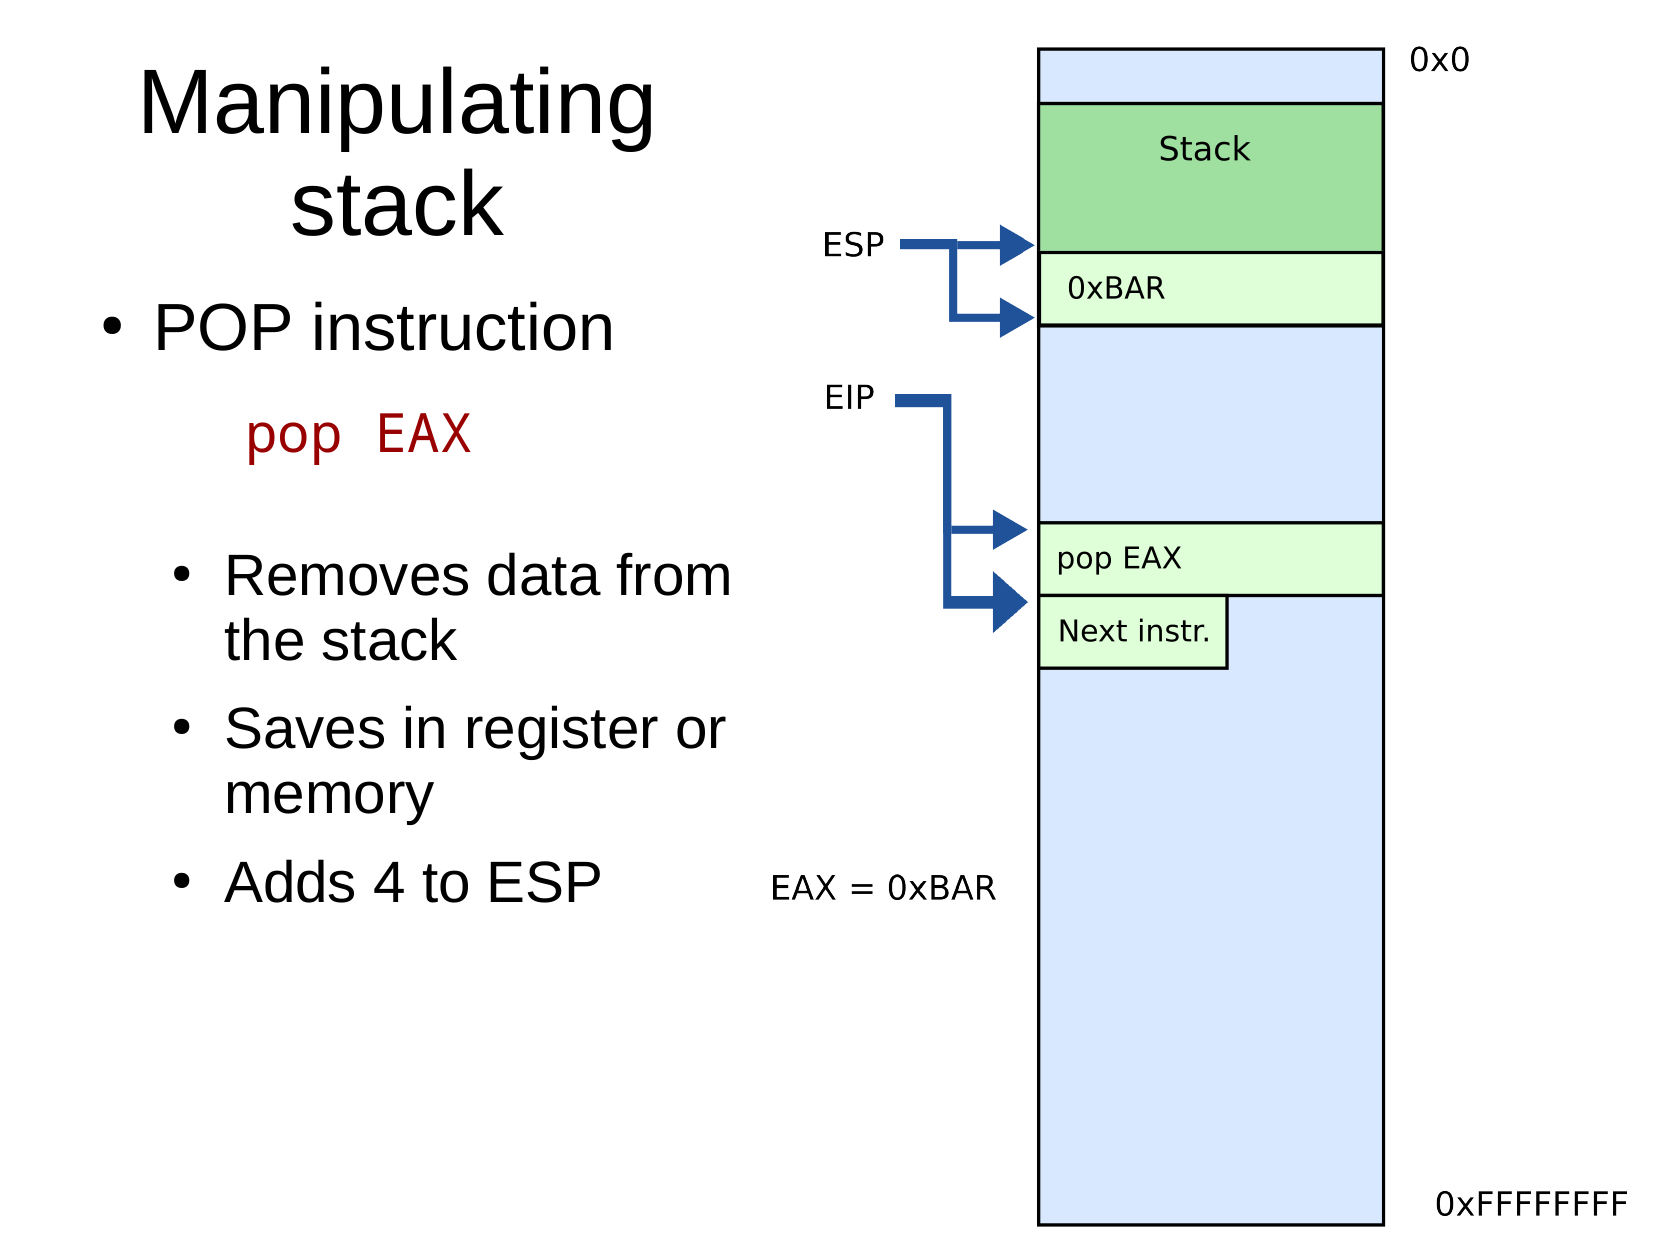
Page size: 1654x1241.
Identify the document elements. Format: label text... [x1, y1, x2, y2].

picture [773, 37, 1627, 1237]
title Manipulating stack [82, 49, 713, 257]
list POP instruction pop EAX Removes data from the stack Saves in register or memory Adds 4 to ESP [82, 290, 751, 1109]
